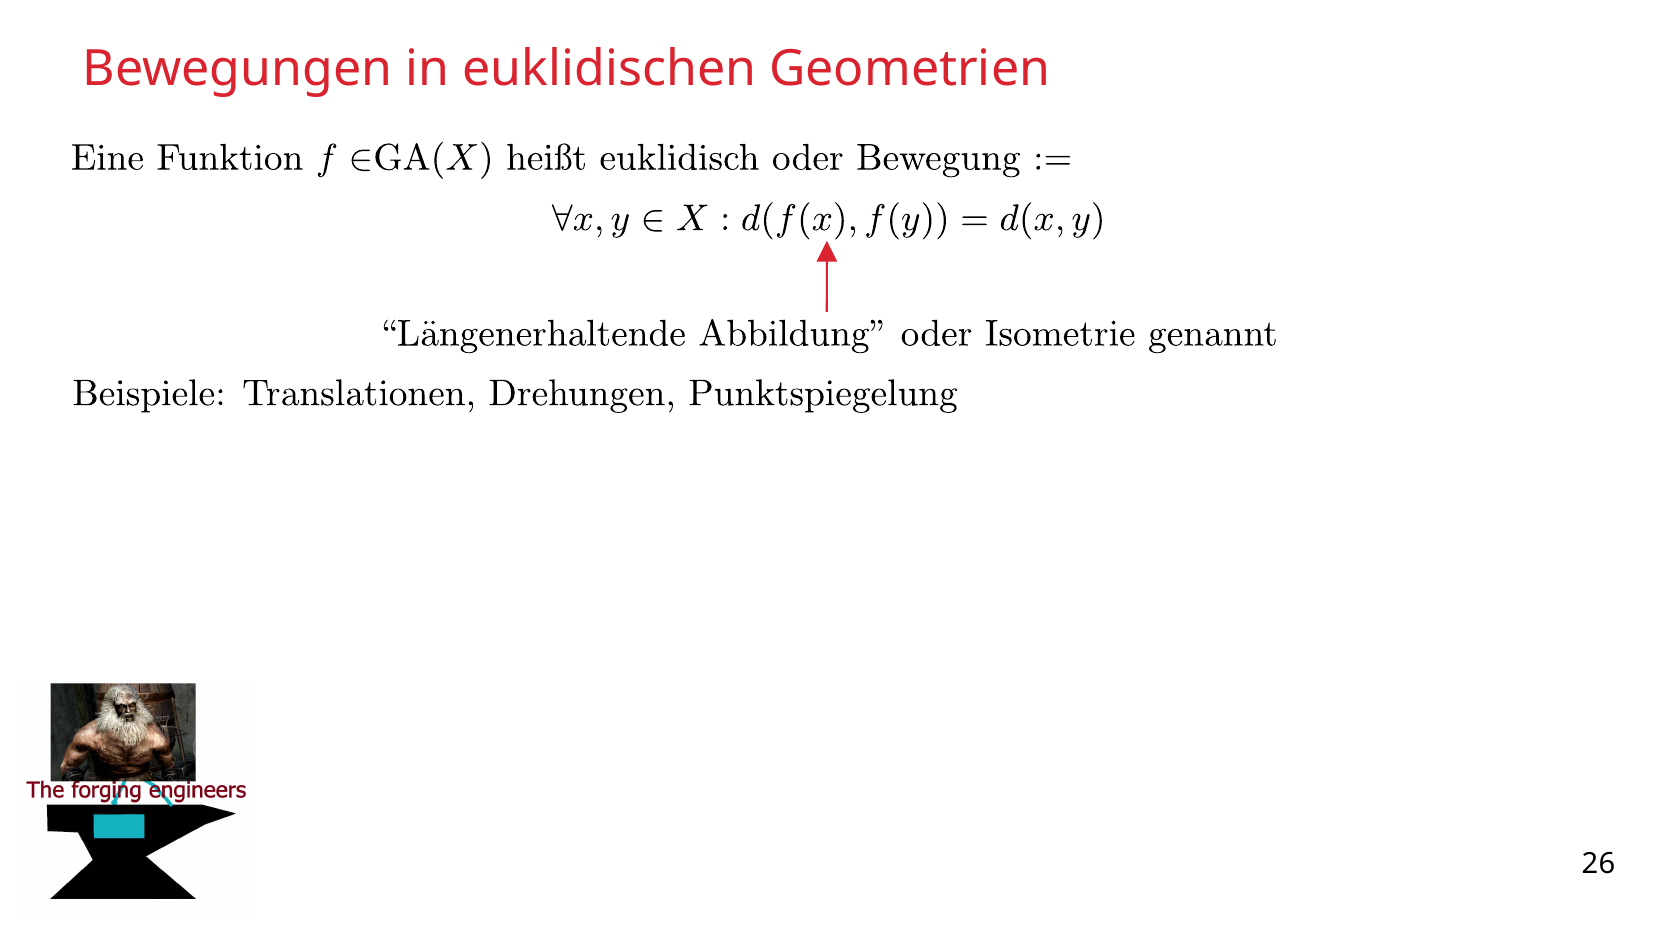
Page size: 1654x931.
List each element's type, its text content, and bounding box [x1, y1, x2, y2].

picture [70, 141, 1071, 179]
picture [70, 377, 959, 415]
title Bewegungen in euklidischen Geometrien [82, 37, 1571, 95]
picture [17, 679, 254, 916]
picture [378, 318, 1276, 354]
picture [550, 200, 1104, 241]
